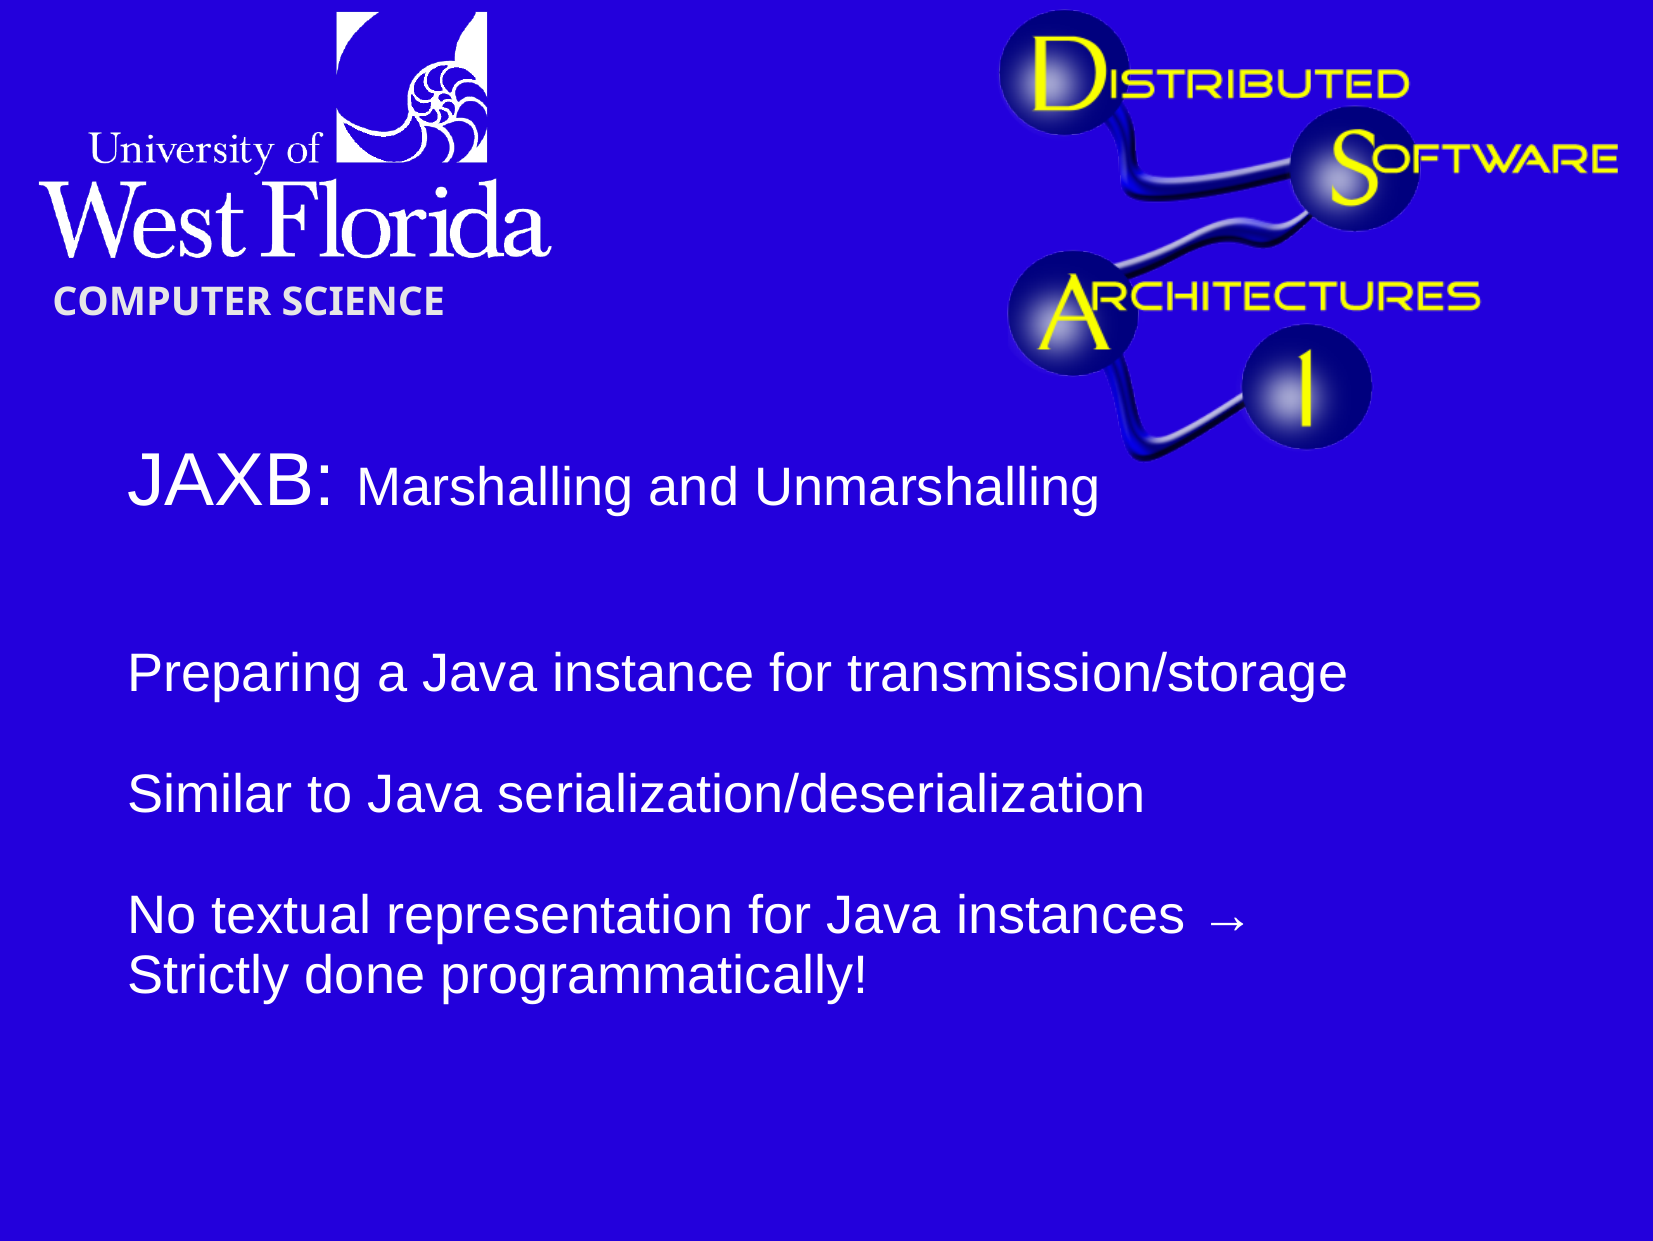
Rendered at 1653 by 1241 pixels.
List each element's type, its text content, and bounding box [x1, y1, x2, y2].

picture [910, 0, 1653, 506]
picture [37, 0, 559, 262]
text_box COMPUTER SCIENCE [37, 262, 563, 333]
text_box JAXB: Marshalling and Unmarshalling Preparing a Java instance for transmission/storage Similar to Java serialization/deserialization No textual representation for Java instances → Strictly done programmatically! [112, 426, 1388, 1215]
